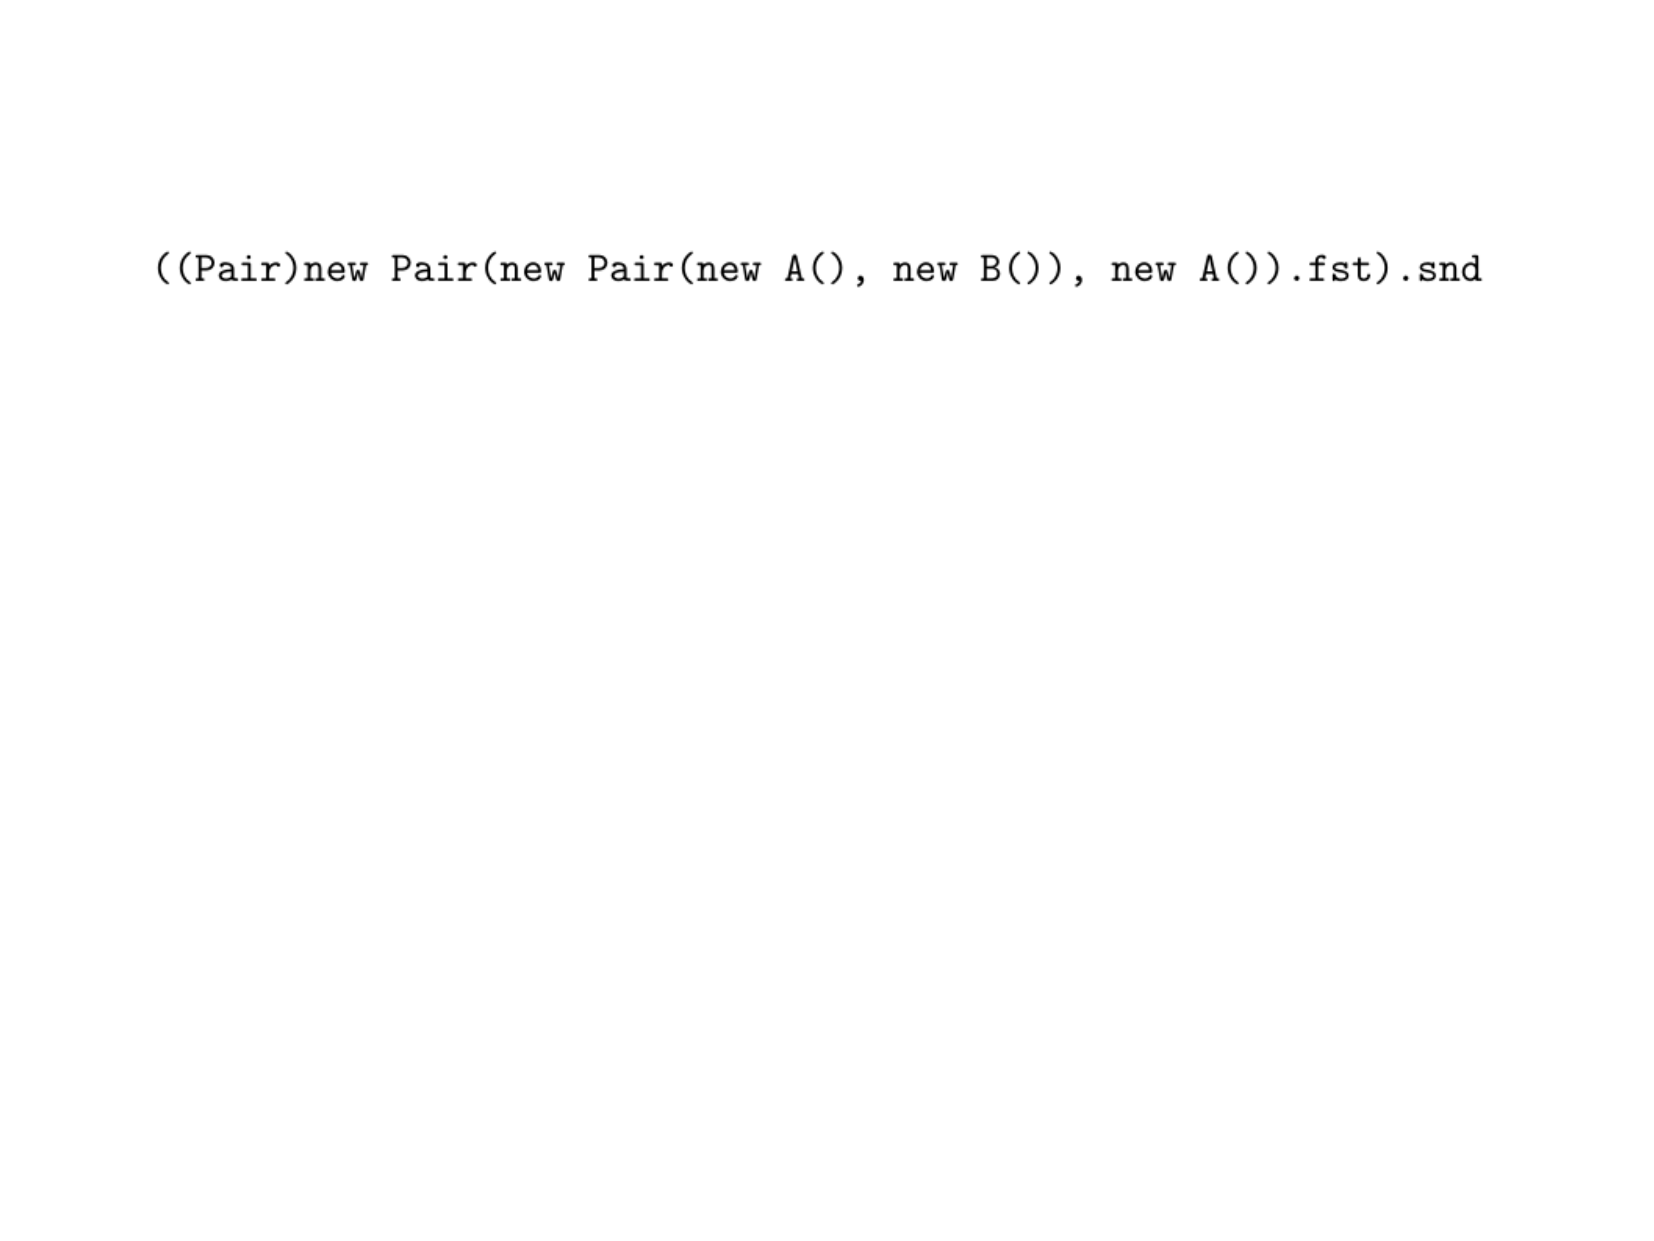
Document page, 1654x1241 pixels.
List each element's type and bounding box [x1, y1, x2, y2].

picture [135, 224, 1516, 305]
